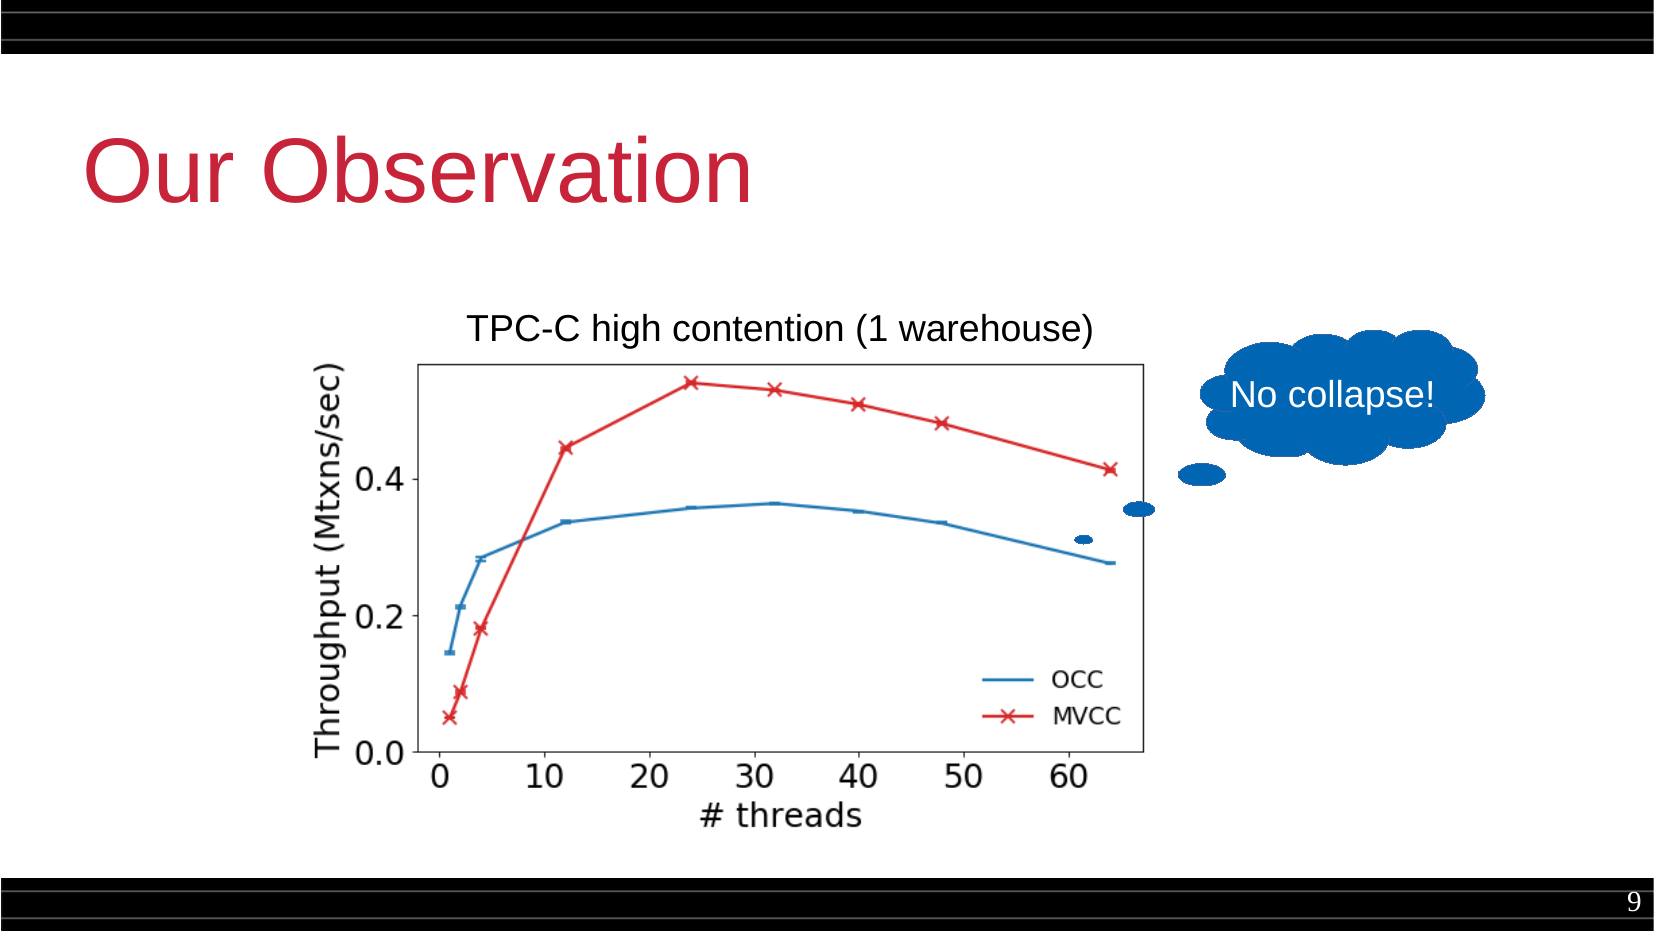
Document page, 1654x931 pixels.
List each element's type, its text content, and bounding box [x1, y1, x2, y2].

text_box TPC-C high contention (1 warehouse) [451, 300, 1110, 357]
picture [280, 329, 1178, 869]
text_box No collapse! [1123, 501, 1155, 517]
picture [1, 878, 1654, 931]
text_box No collapse! [1200, 330, 1486, 466]
title Our Observation [82, 92, 1571, 249]
text_box No collapse! [1178, 463, 1226, 486]
picture [1, 0, 1654, 54]
